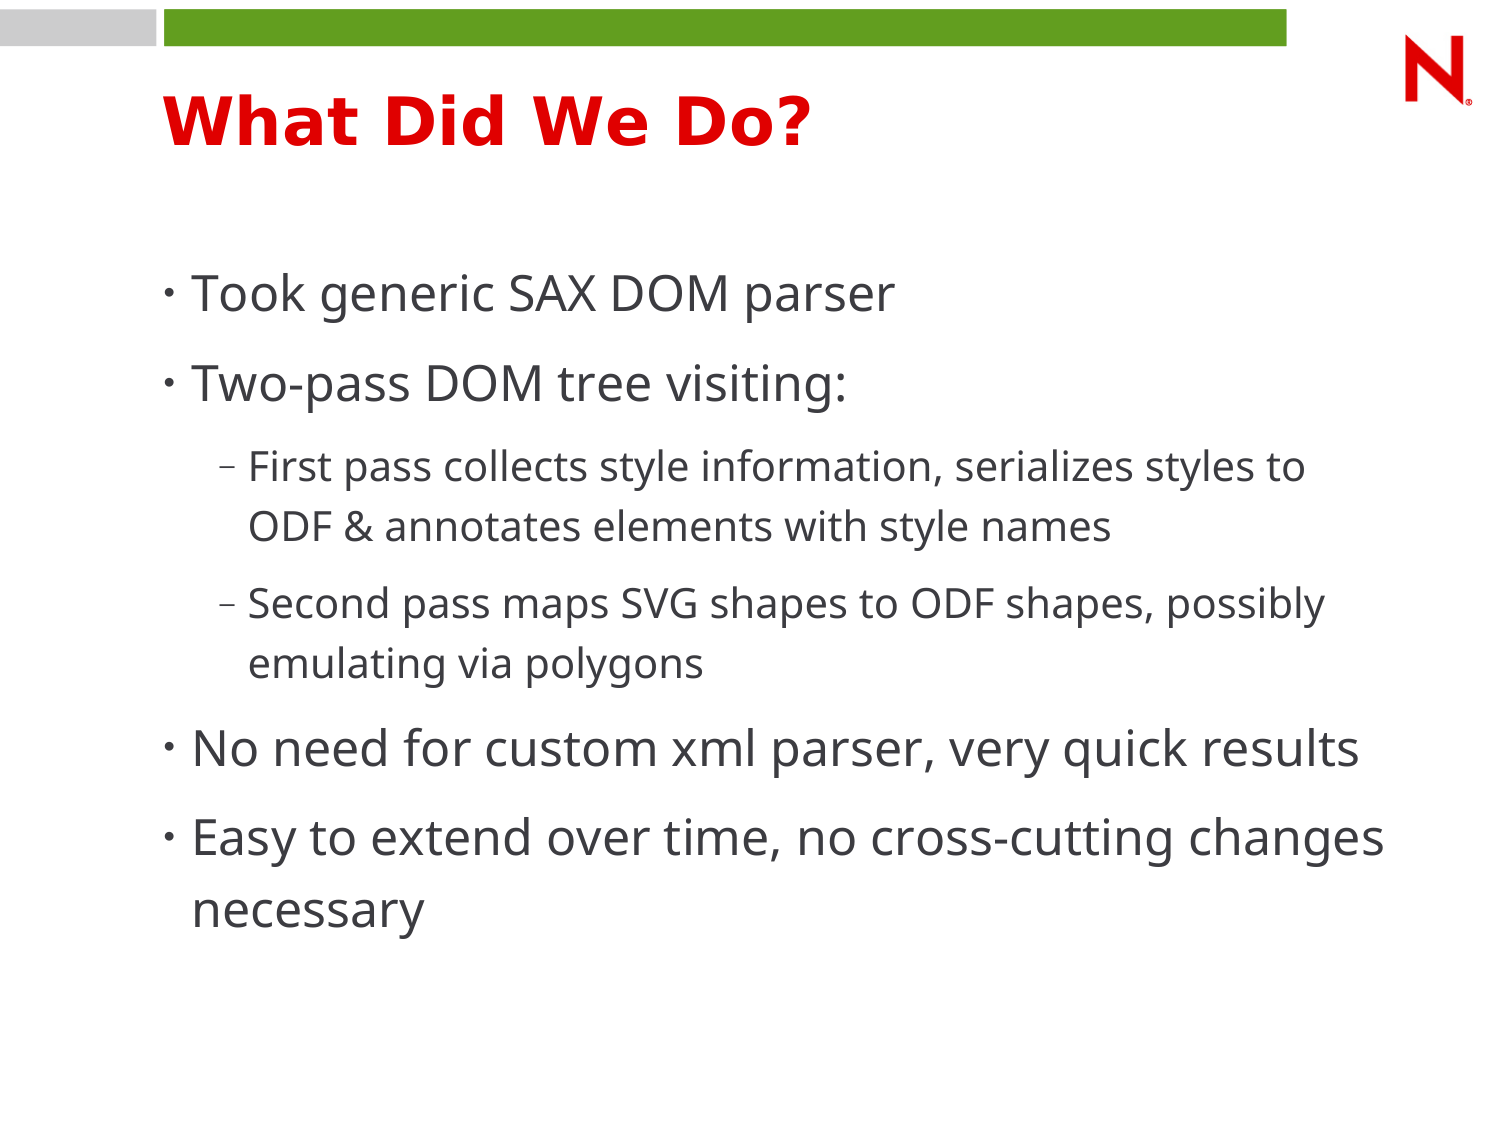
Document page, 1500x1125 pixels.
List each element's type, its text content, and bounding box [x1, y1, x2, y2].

title What Did We Do? [161, 41, 1383, 205]
list Took generic SAX DOM parser Two-pass DOM tree visiting: First pass collects style information, serializes styles to ODF & annotates elements with style names Second pass maps SVG shapes to ODF shapes, possibly emulating via polygons No need for custom xml parser, very quick results Easy to extend over time, no cross-cutting changes necessary [163, 254, 1404, 986]
picture [1403, 32, 1473, 107]
